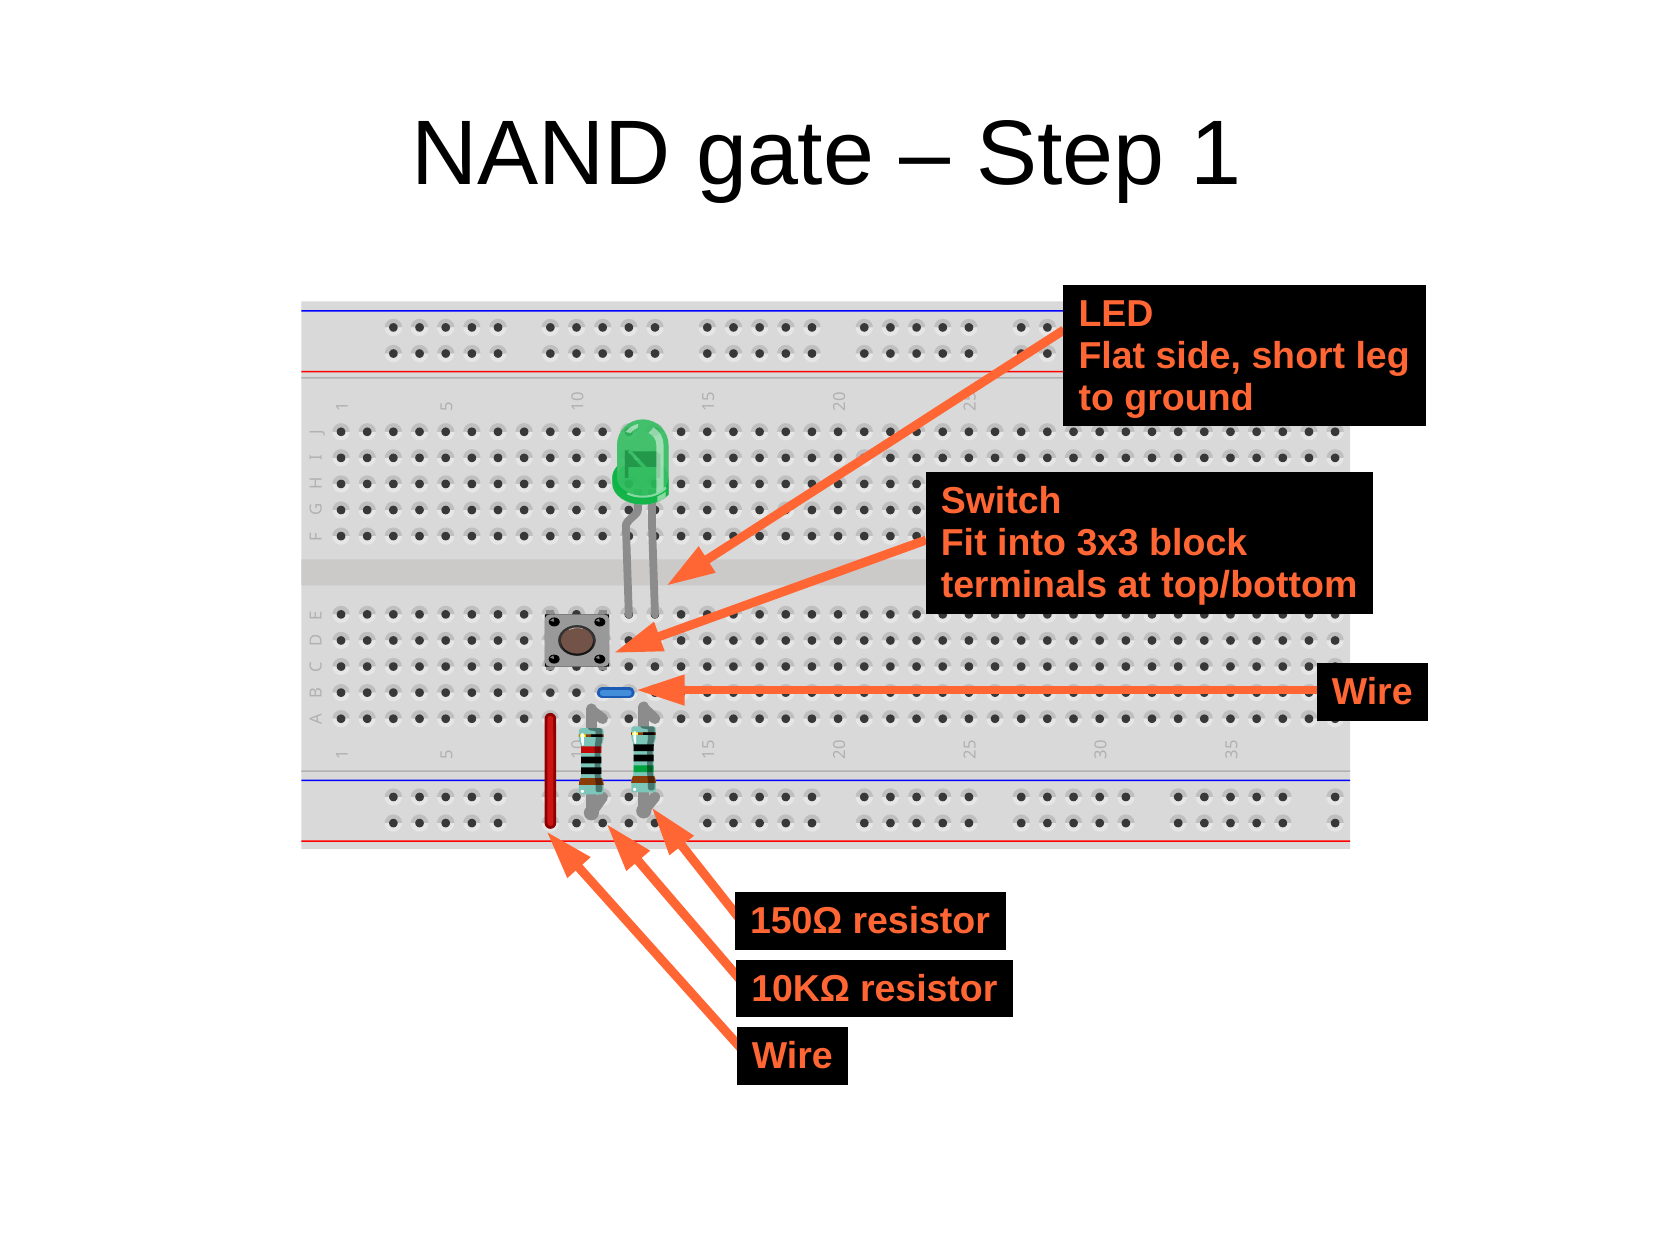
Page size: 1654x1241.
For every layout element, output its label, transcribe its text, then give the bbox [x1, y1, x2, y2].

text_box Wire [737, 1027, 848, 1085]
text_box 10KΩ resistor [736, 960, 1013, 1017]
picture [300, 300, 1351, 851]
text_box 150Ω resistor [735, 892, 1006, 950]
text_box LED Flat side, short leg to ground [1063, 285, 1426, 426]
title NAND gate – Step 1 [82, 49, 1571, 257]
text_box Switch Fit into 3x3 block terminals at top/bottom [926, 472, 1373, 614]
text_box Wire [1317, 663, 1428, 721]
